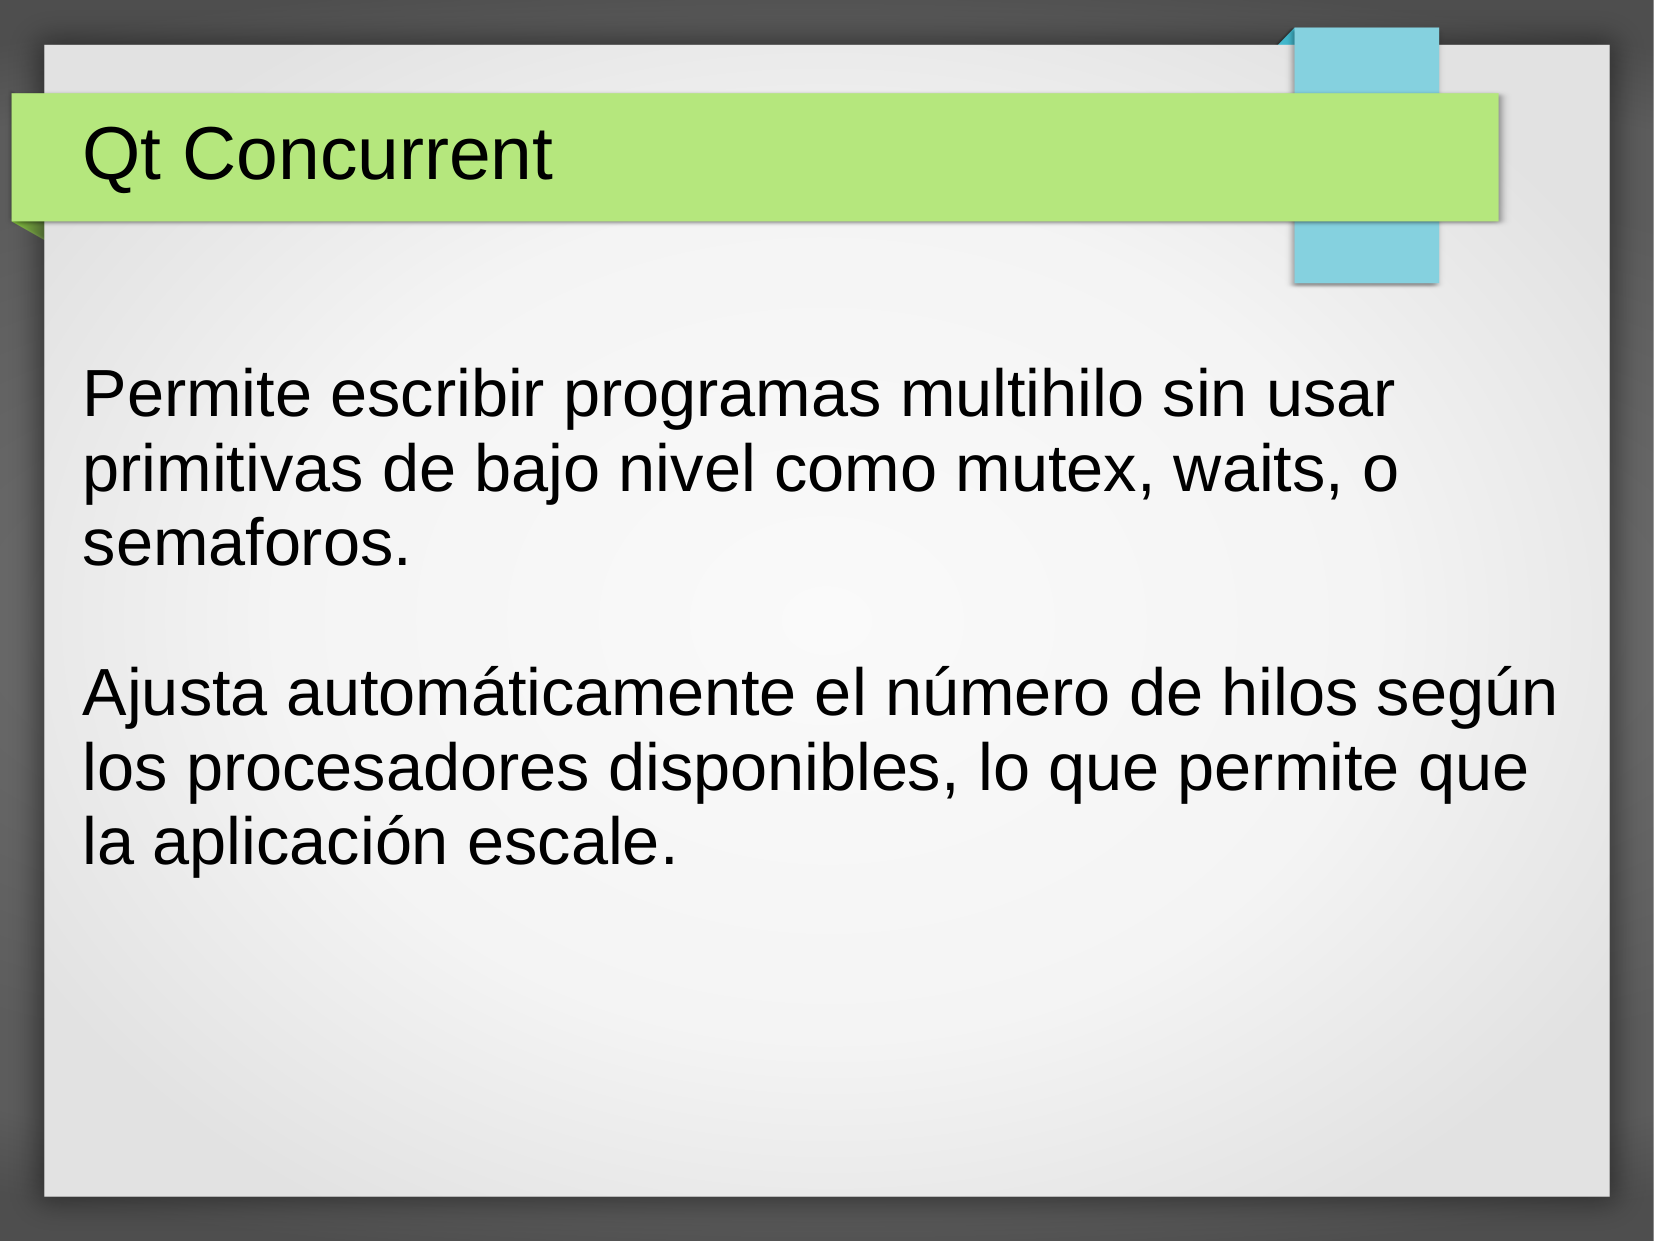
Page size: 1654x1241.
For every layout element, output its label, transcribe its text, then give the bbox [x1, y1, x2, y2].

picture [0, 0, 1654, 1241]
subtitle Permite escribir programas multihilo sin usar primitivas de bajo nivel como mutex, waits, o semaforos. Ajusta automáticamente el número de hilos según los procesadores disponibles, lo que permite que la aplicación escale. [82, 295, 1571, 1015]
title Qt Concurrent [82, 94, 1264, 213]
